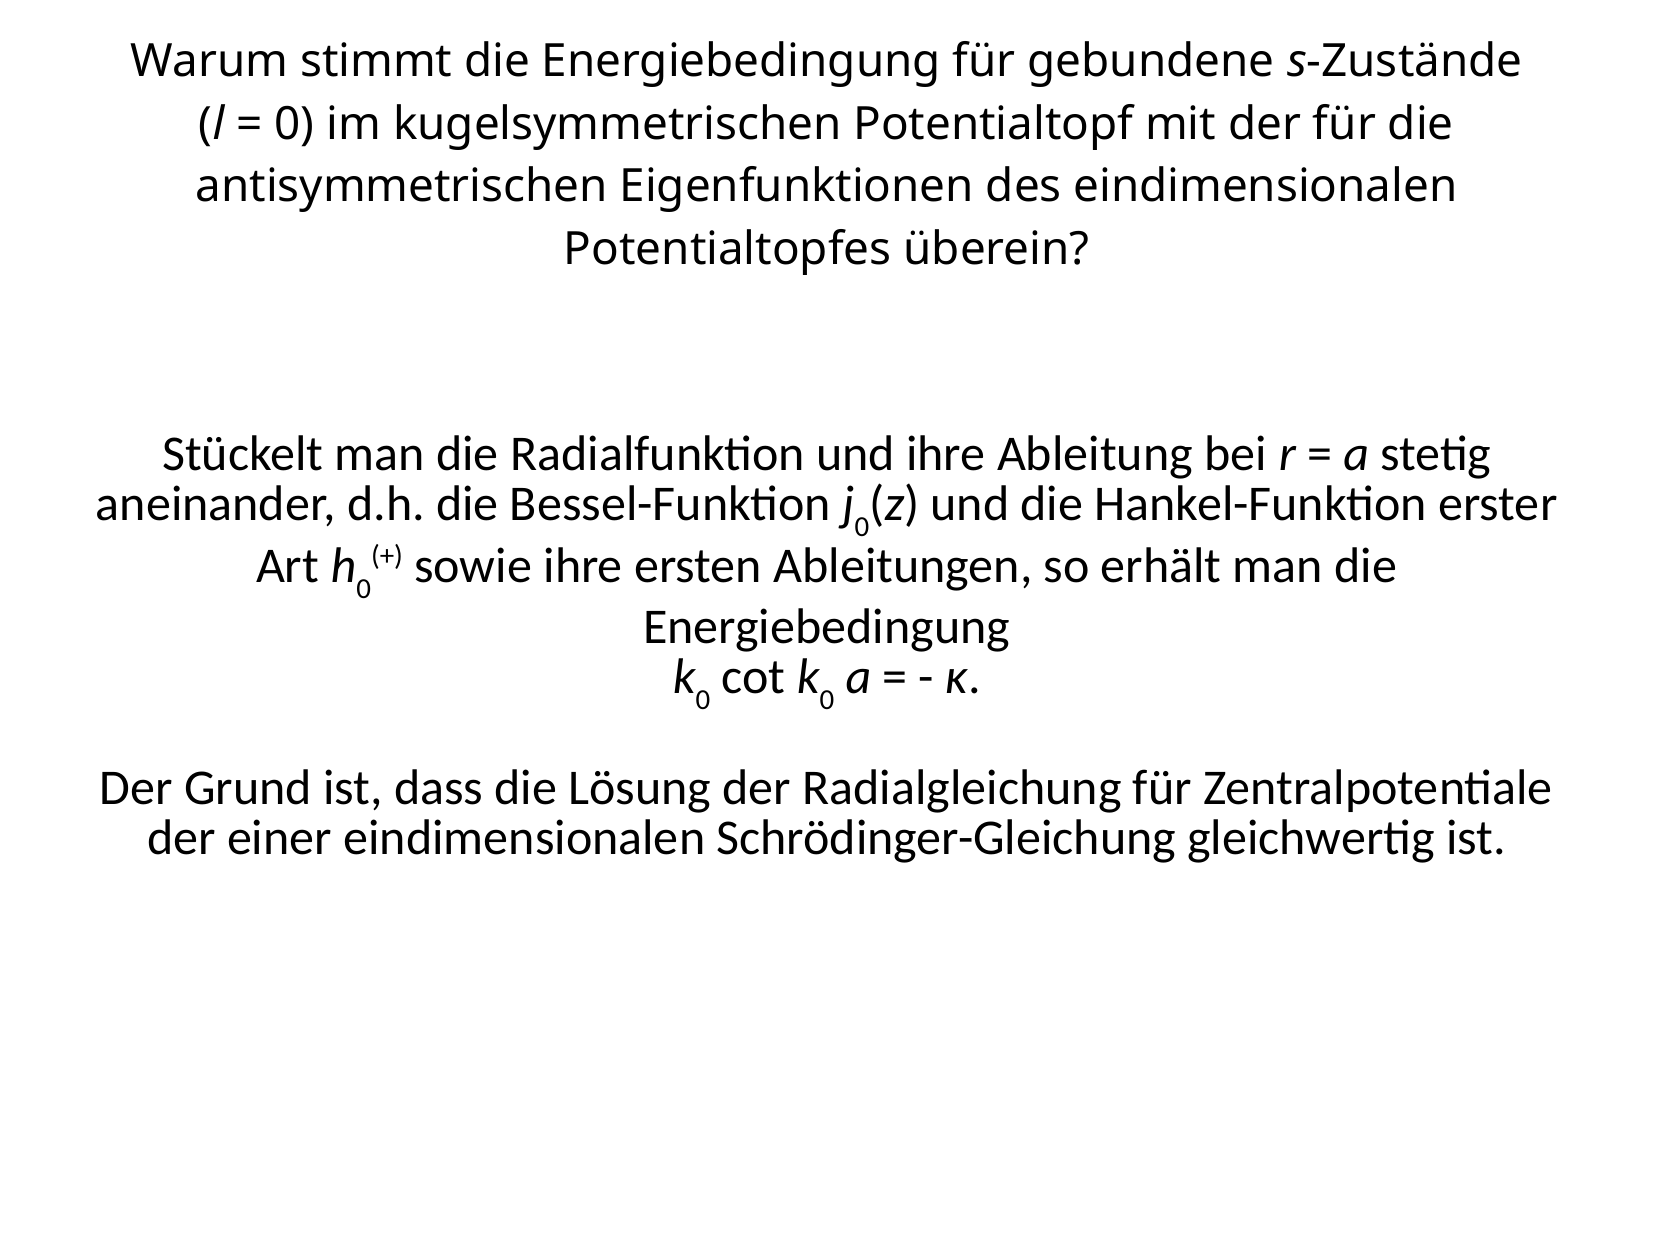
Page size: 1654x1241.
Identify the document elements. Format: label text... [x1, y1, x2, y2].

title Warum stimmt die Energiebedingung für gebundene s-Zustände (l = 0) im kugelsymmetrischen Potentialtopf mit der für die antisymmetrischen Eigenfunktionen des eindimensionalen Potentialtopfes überein? [82, 49, 1571, 257]
subtitle Stückelt man die Radialfunktion und ihre Ableitung bei r = a stetig aneinander, d.h. die Bessel-Funktion j0(z) und die Hankel-Funktion erster Art h0(+) sowie ihre ersten Ableitungen, so erhält man die Energiebedingung k0 cot k0 a = - κ. Der Grund ist, dass die Lösung der Radialgleichung für Zentralpotentiale der einer eindimensionalen Schrödinger-Gleichung gleichwertig ist. [82, 290, 1571, 1010]
